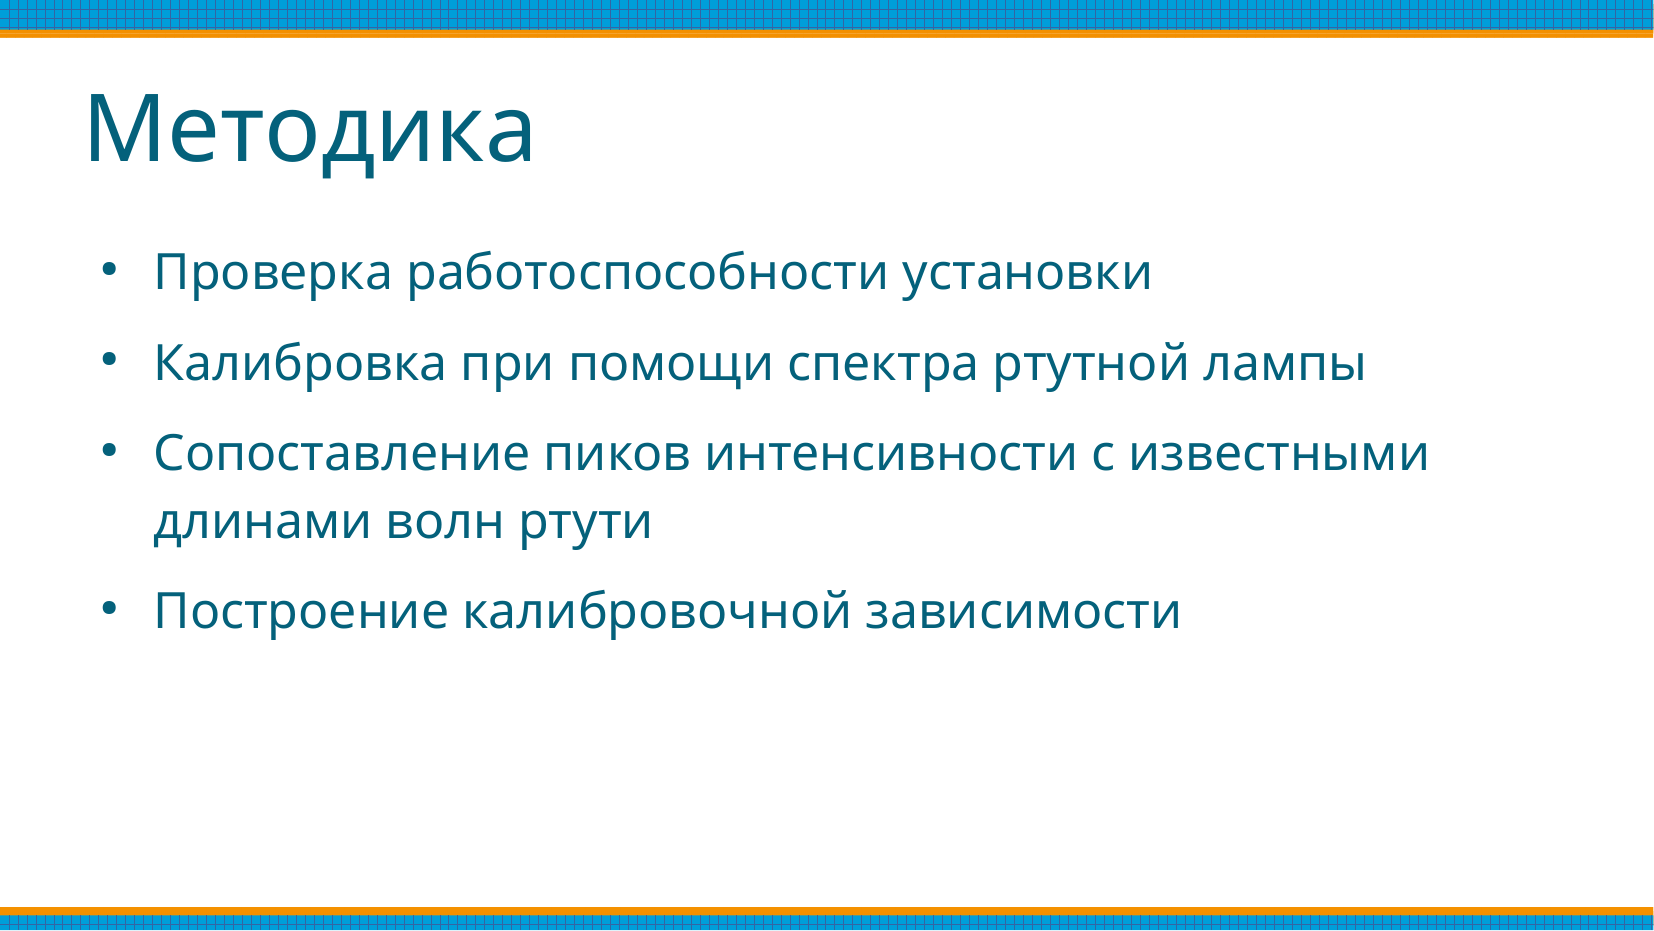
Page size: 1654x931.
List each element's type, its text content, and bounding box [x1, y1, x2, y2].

list Проверка работоспособности установки Калибровка при помощи спектра ртутной лампы Сопоставление пиков интенсивности с известными длинами волн ртути Построение калибровочной зависимости [82, 236, 1571, 842]
title Методика [82, 44, 1571, 207]
